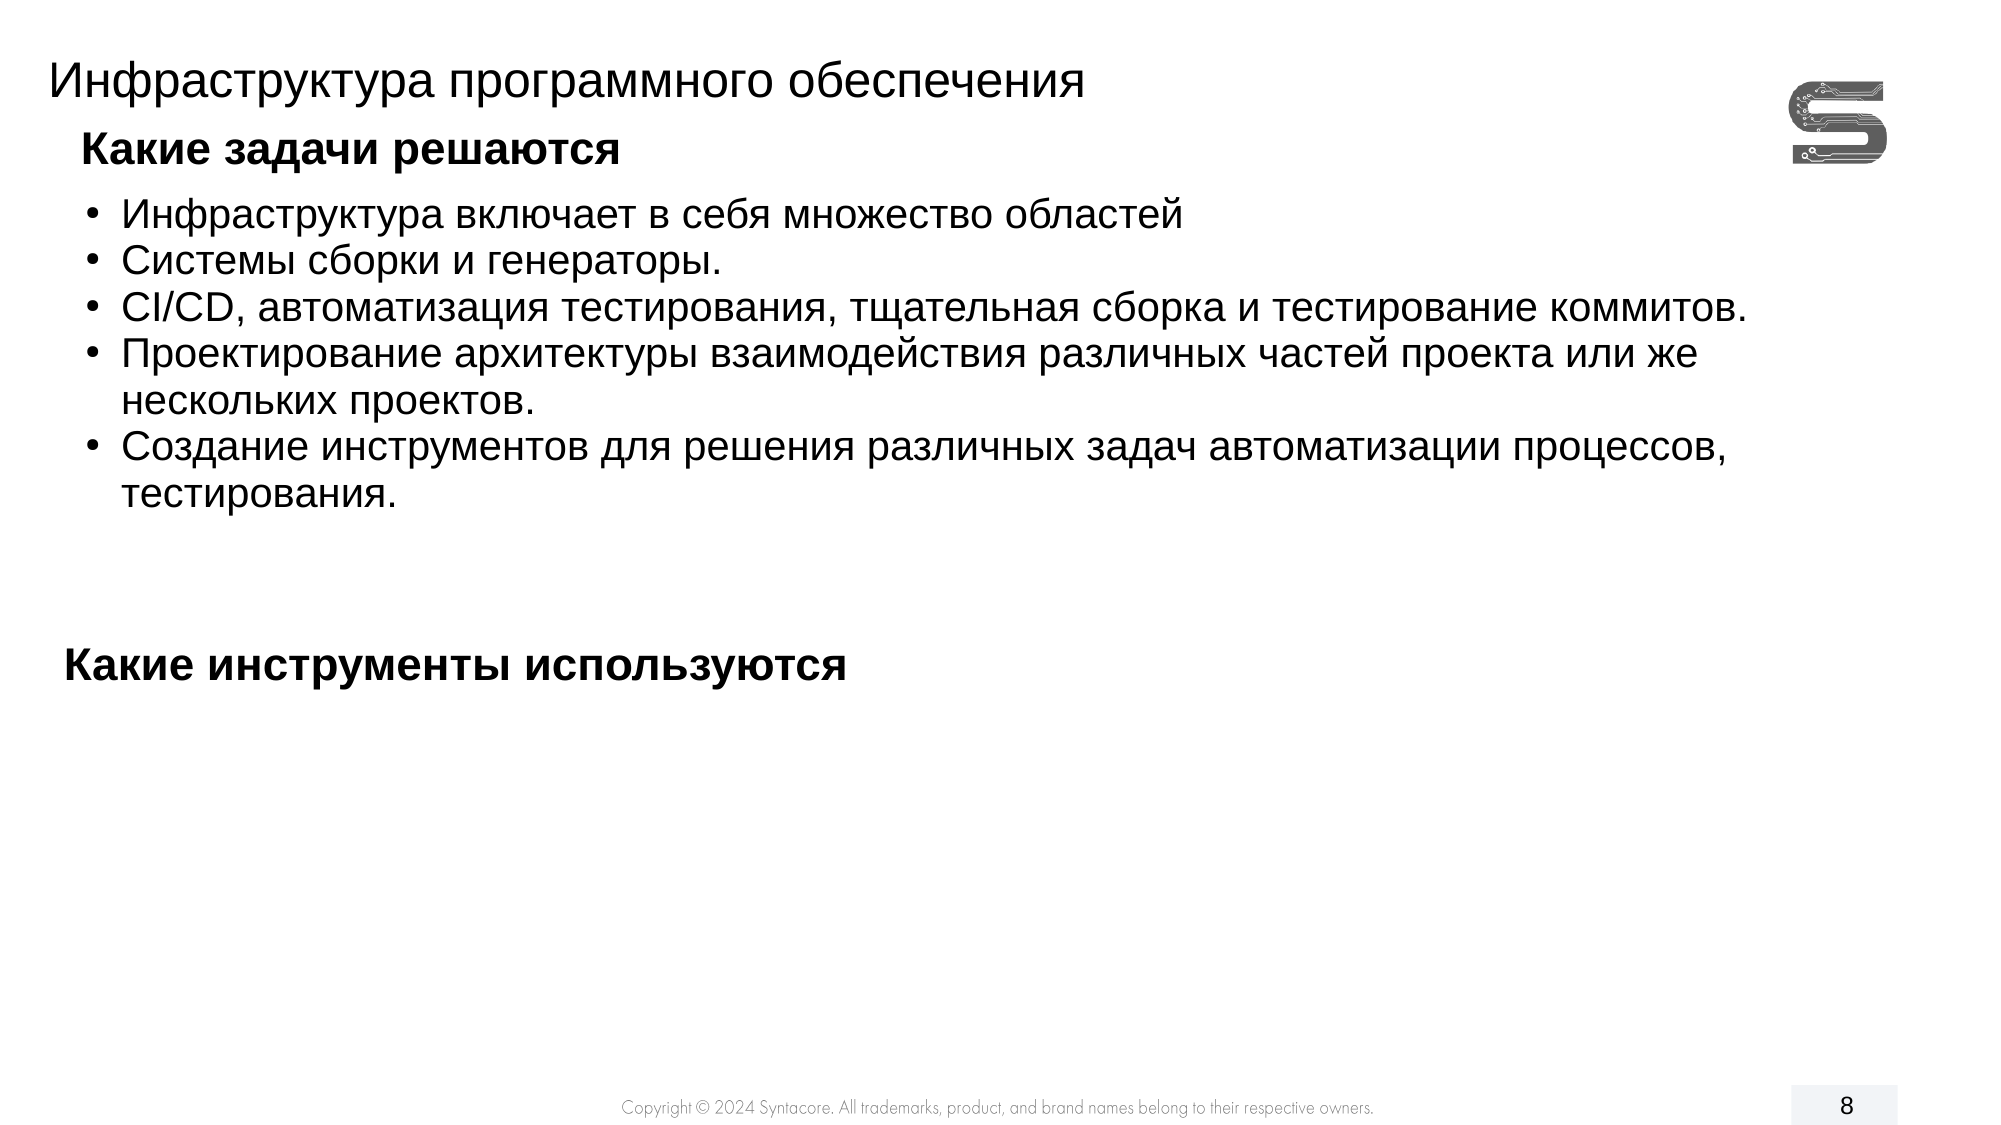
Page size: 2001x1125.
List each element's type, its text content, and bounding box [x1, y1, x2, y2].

text_box Инфраструктура включает в себя множество областей Системы сборки и генераторы. CI/CD, автоматизация тестирования, тщательная сборка и тестирование коммитов. Проектирование архитектуры взаимодействия различных частей проекта или же нескольких проектов. Создание инструментов для решения различных задач автоматизации процессов, тестирования. [70, 183, 1921, 632]
picture [621, 1094, 1381, 1119]
text_box Какие инструменты используются [23, 631, 889, 759]
text_box Какие задачи решаются [21, 115, 681, 243]
text_box Инфраструктура программного обеспечения [8, 45, 1126, 116]
picture [1788, 81, 1887, 164]
text_box <number> [1825, 1084, 1969, 1125]
